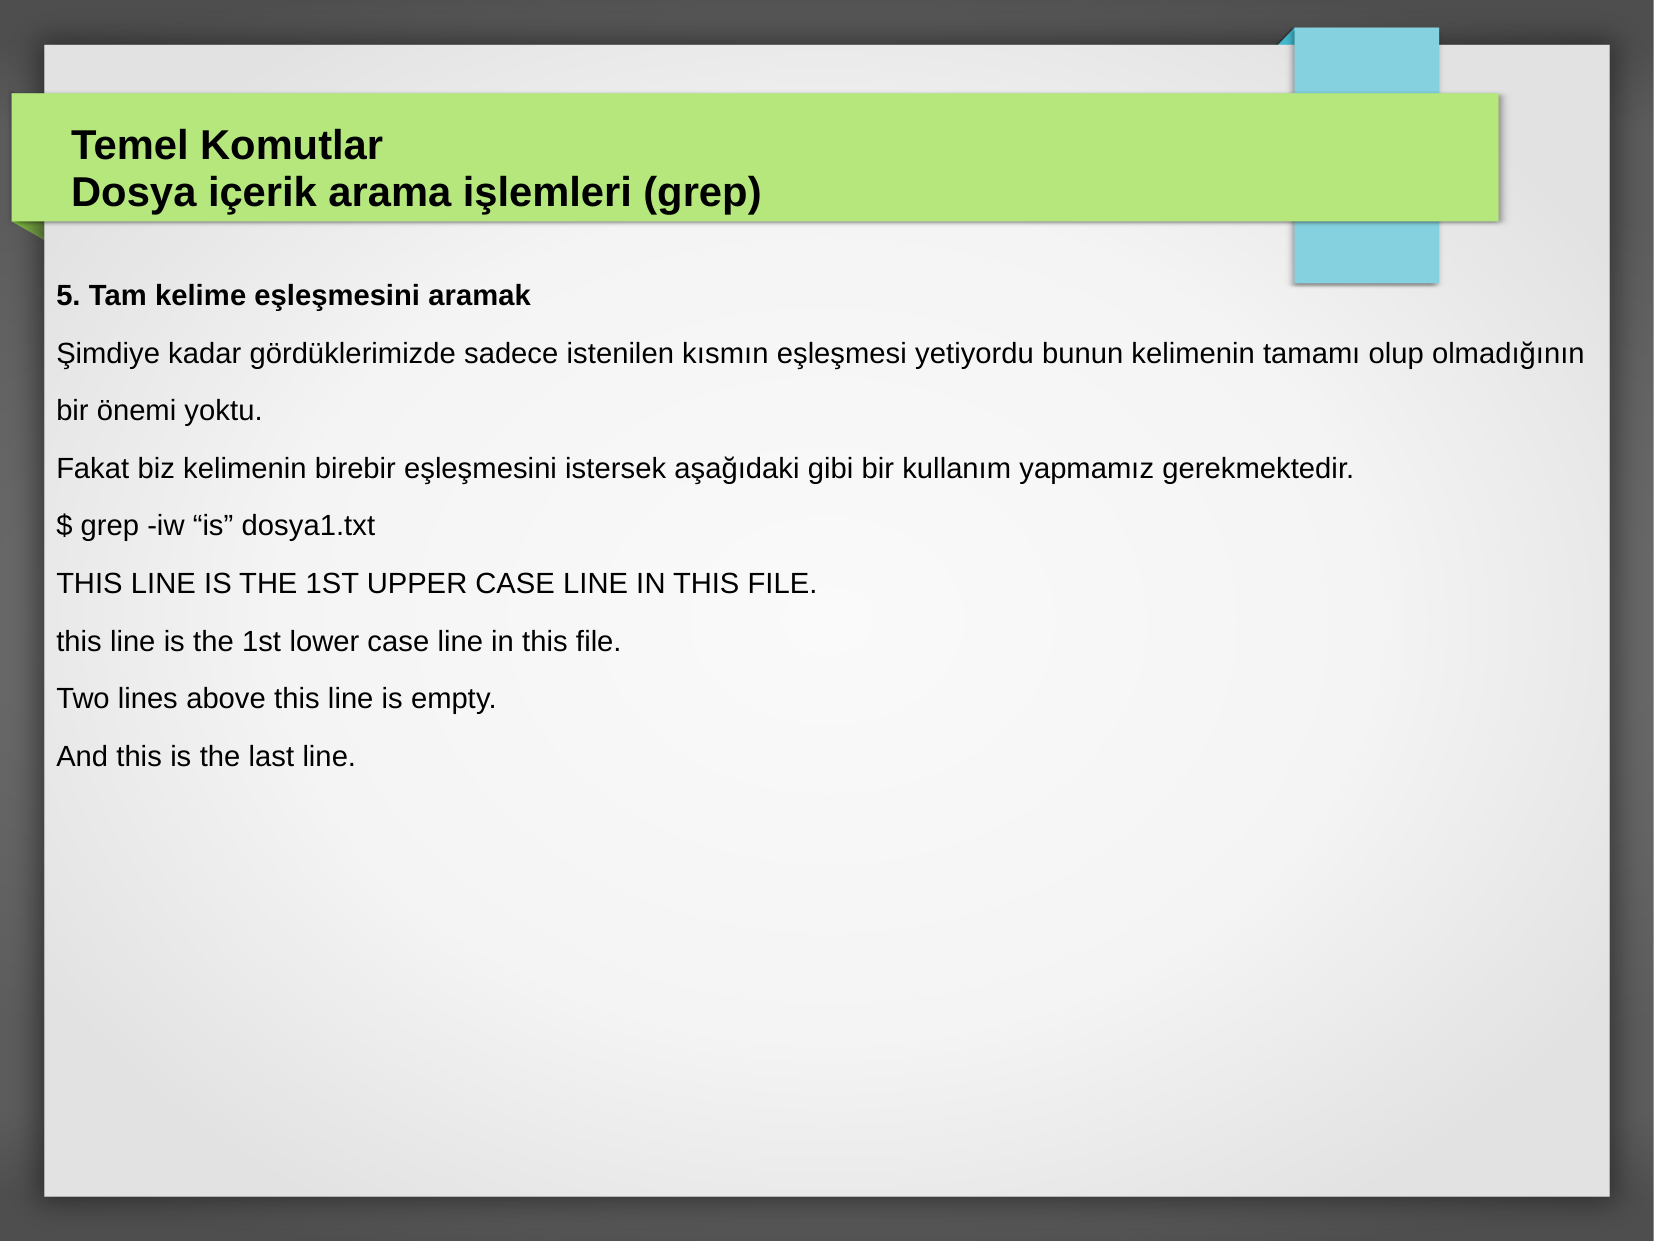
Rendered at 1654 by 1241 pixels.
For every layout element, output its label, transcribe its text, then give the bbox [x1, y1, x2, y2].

picture [0, 0, 1654, 1241]
text_box 5. Tam kelime eşleşmesini aramak Şimdiye kadar gördüklerimizde sadece istenilen kısmın eşleşmesi yetiyordu bunun kelimenin tamamı olup olmadığının bir önemi yoktu. Fakat biz kelimenin birebir eşleşmesini istersek aşağıdaki gibi bir kullanım yapmamız gerekmektedir. $ grep -iw “is” dosya1.txt THIS LINE IS THE 1ST UPPER CASE LINE IN THIS FILE. this line is the 1st lower case line in this file. Two lines above this line is empty. And this is the last line. [41, 271, 1654, 925]
text_box Temel Komutlar Dosya içerik arama işlemleri (grep) [56, 114, 886, 269]
